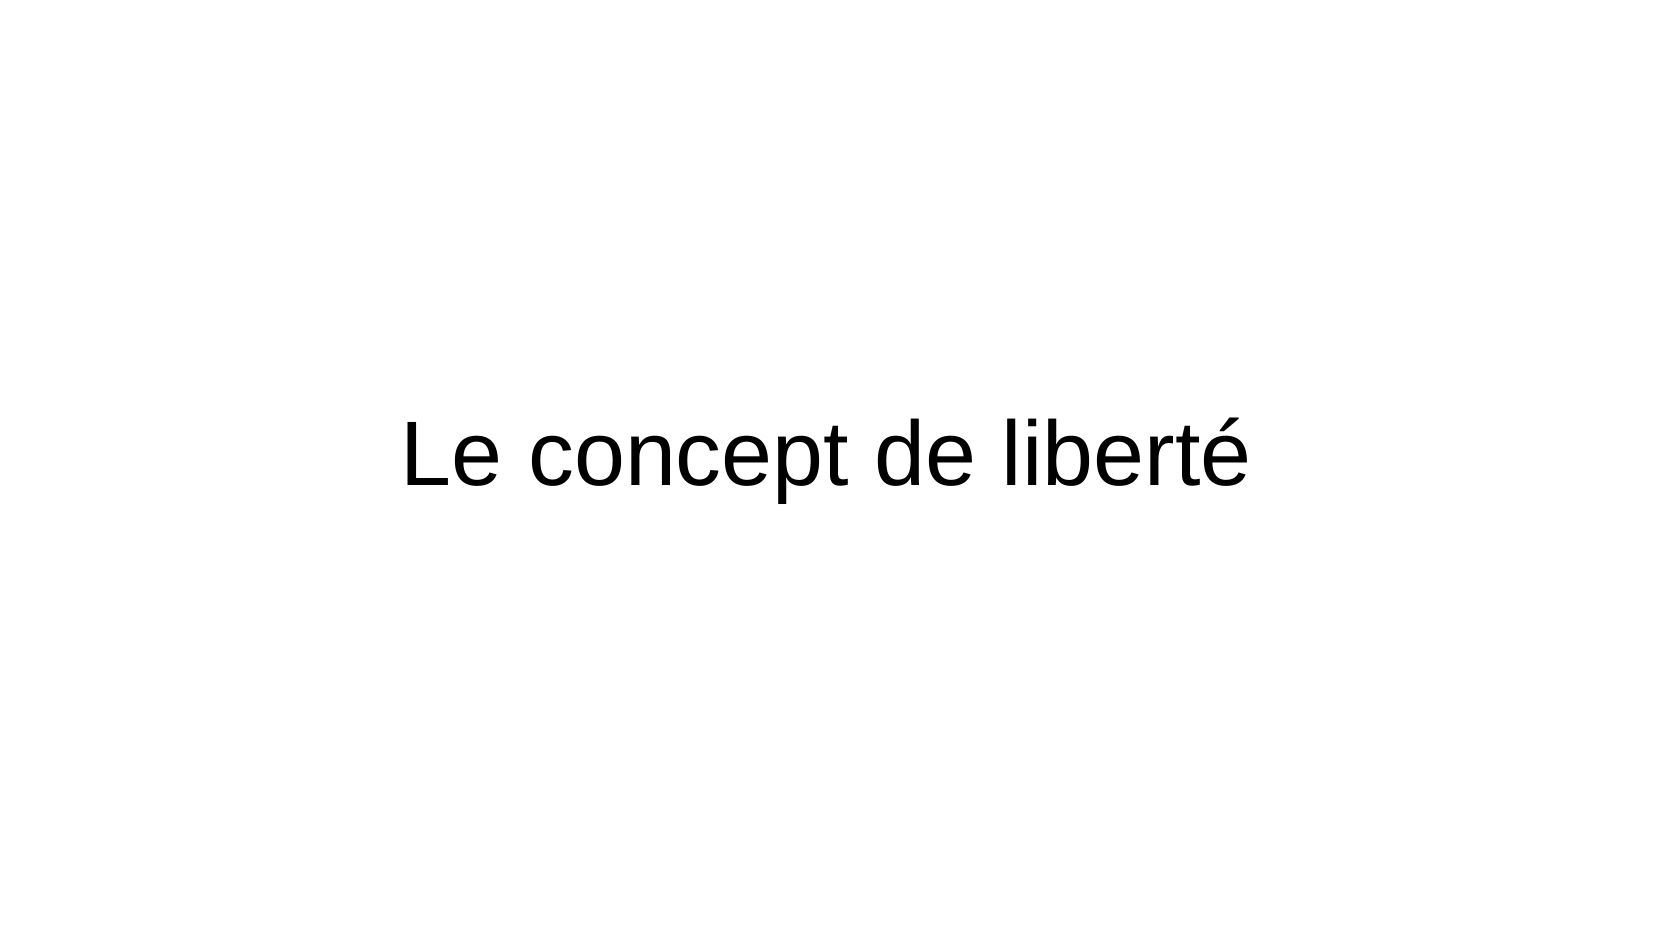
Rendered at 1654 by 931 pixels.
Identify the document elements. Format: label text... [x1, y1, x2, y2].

title Le concept de liberté [82, 376, 1571, 532]
